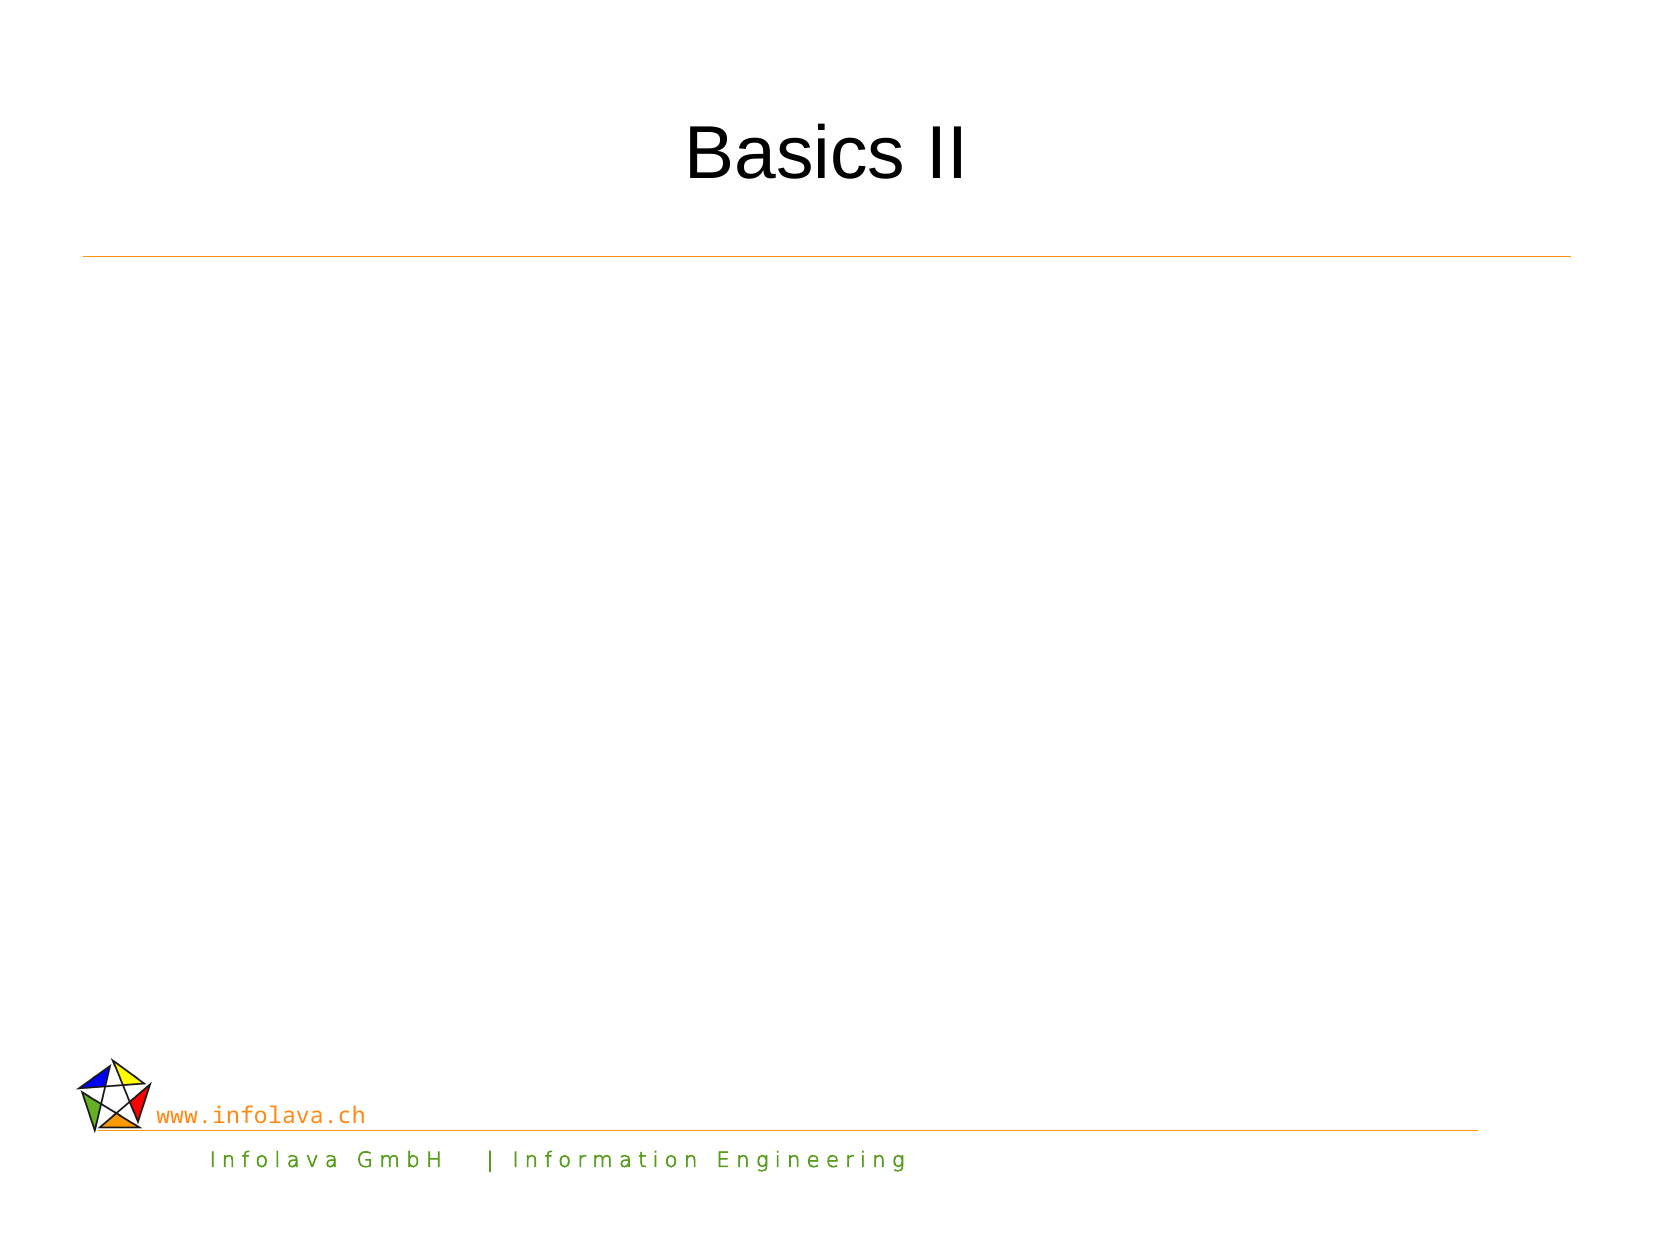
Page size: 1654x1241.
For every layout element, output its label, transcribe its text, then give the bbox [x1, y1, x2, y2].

picture [76, 1058, 152, 1134]
title Basics II [82, 49, 1571, 257]
